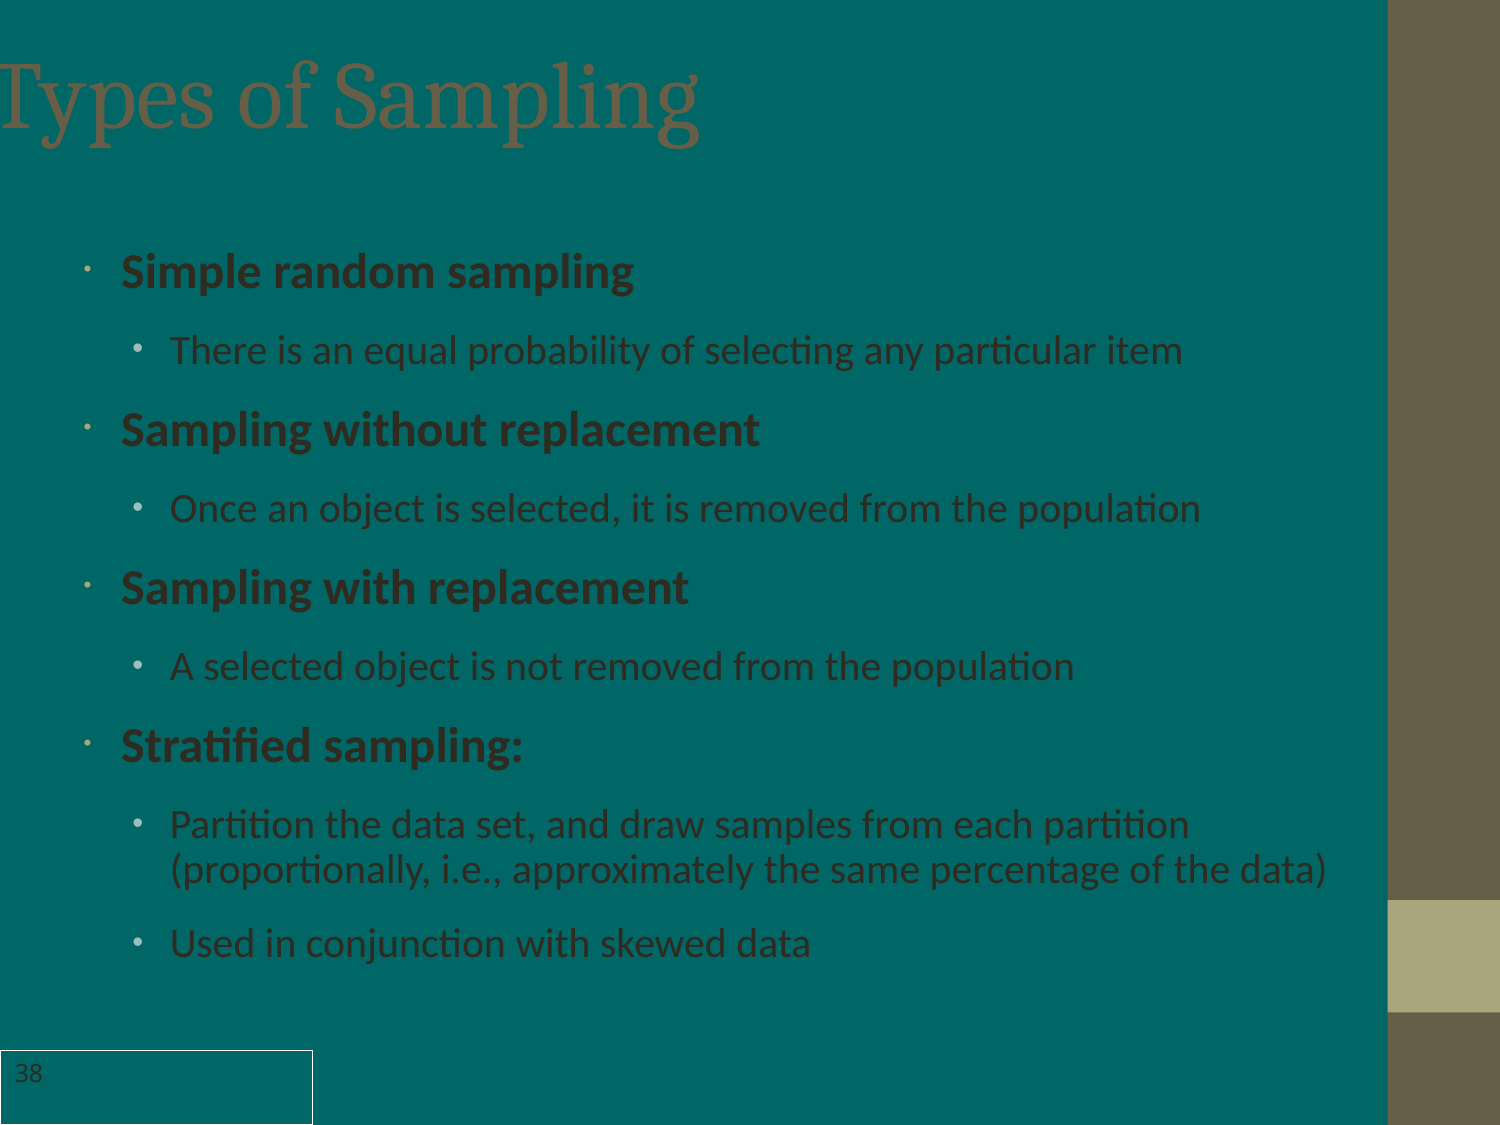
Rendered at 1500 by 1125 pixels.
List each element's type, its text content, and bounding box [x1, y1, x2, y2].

list Simple random sampling There is an equal probability of selecting any particular item Sampling without replacement Once an object is selected, it is removed from the population Sampling with replacement A selected object is not removed from the population Stratified sampling: Partition the data set, and draw samples from each partition (proportionally, i.e., approximately the same percentage of the data) Used in conjunction with skewed data [50, 237, 1450, 1075]
slide_number <number> [0, 1050, 313, 1125]
title Types of Sampling [0, 24, 1500, 150]
